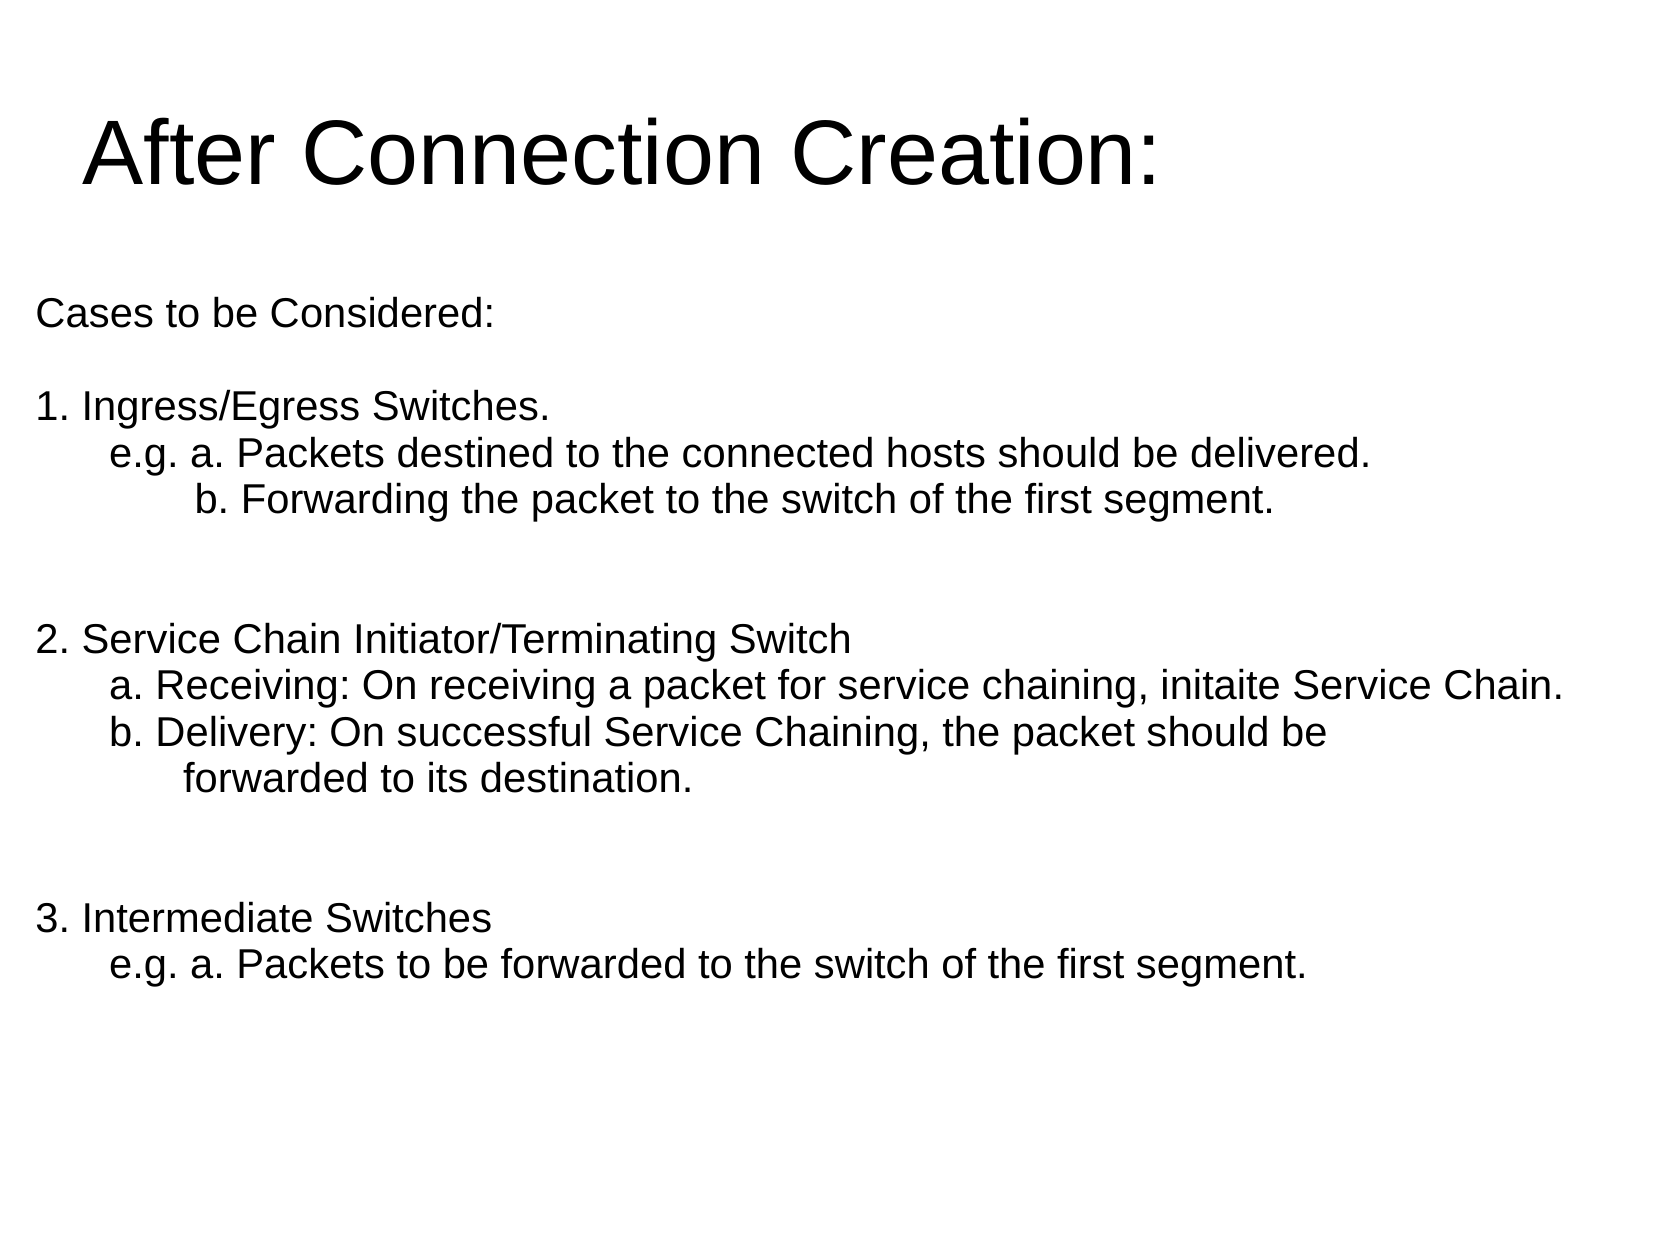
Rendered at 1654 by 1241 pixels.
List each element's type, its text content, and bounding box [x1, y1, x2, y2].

title After Connection Creation: [82, 49, 1571, 257]
subtitle Cases to be Considered: 1. Ingress/Egress Switches. e.g. a. Packets destined to the connected hosts should be delivered. b. Forwarding the packet to the switch of the first segment. 2. Service Chain Initiator/Terminating Switch a. Receiving: On receiving a packet for service chaining, initaite Service Chain. b. Delivery: On successful Service Chaining, the packet should be forwarded to its destination. 3. Intermediate Switches e.g. a. Packets to be forwarded to the switch of the first segment. [35, 290, 1654, 1090]
